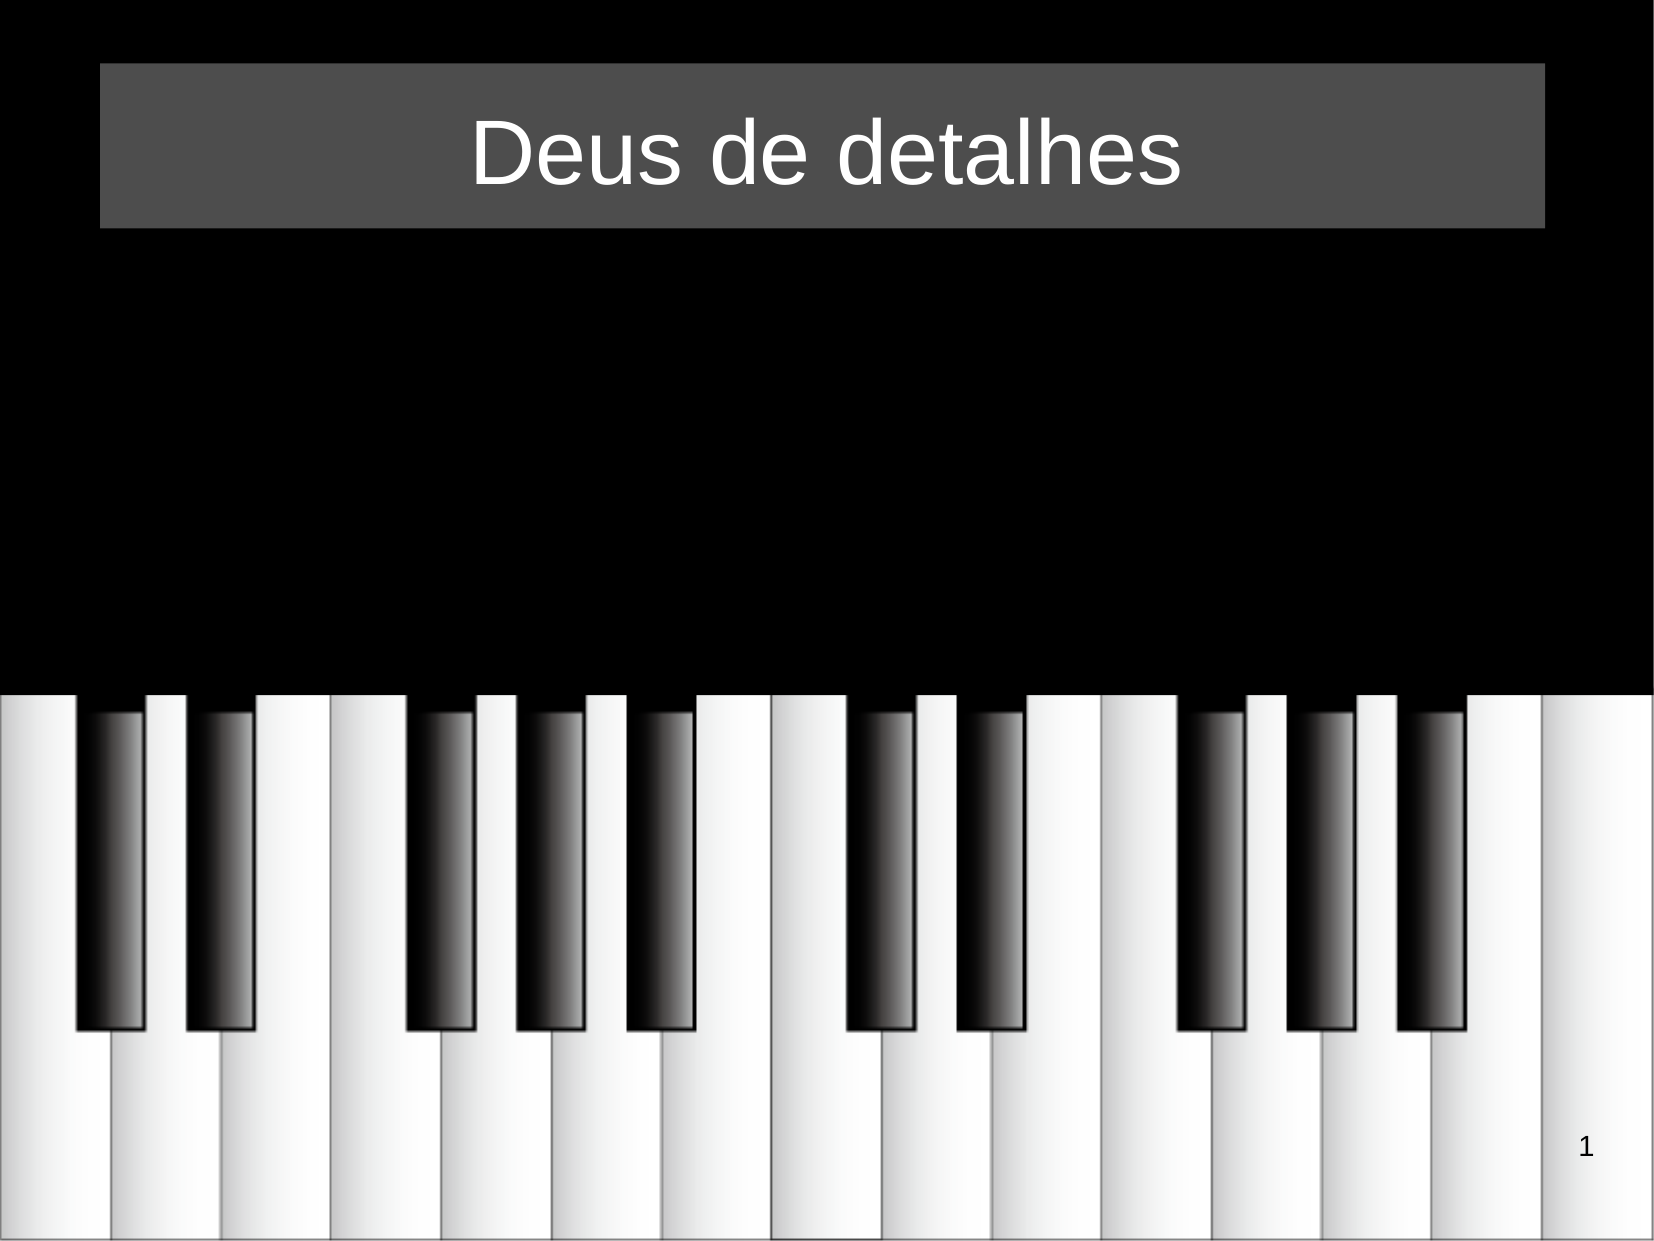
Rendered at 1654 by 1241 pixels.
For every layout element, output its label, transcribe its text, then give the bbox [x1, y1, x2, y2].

picture [0, 696, 1654, 1241]
title Deus de detalhes [82, 49, 1571, 257]
